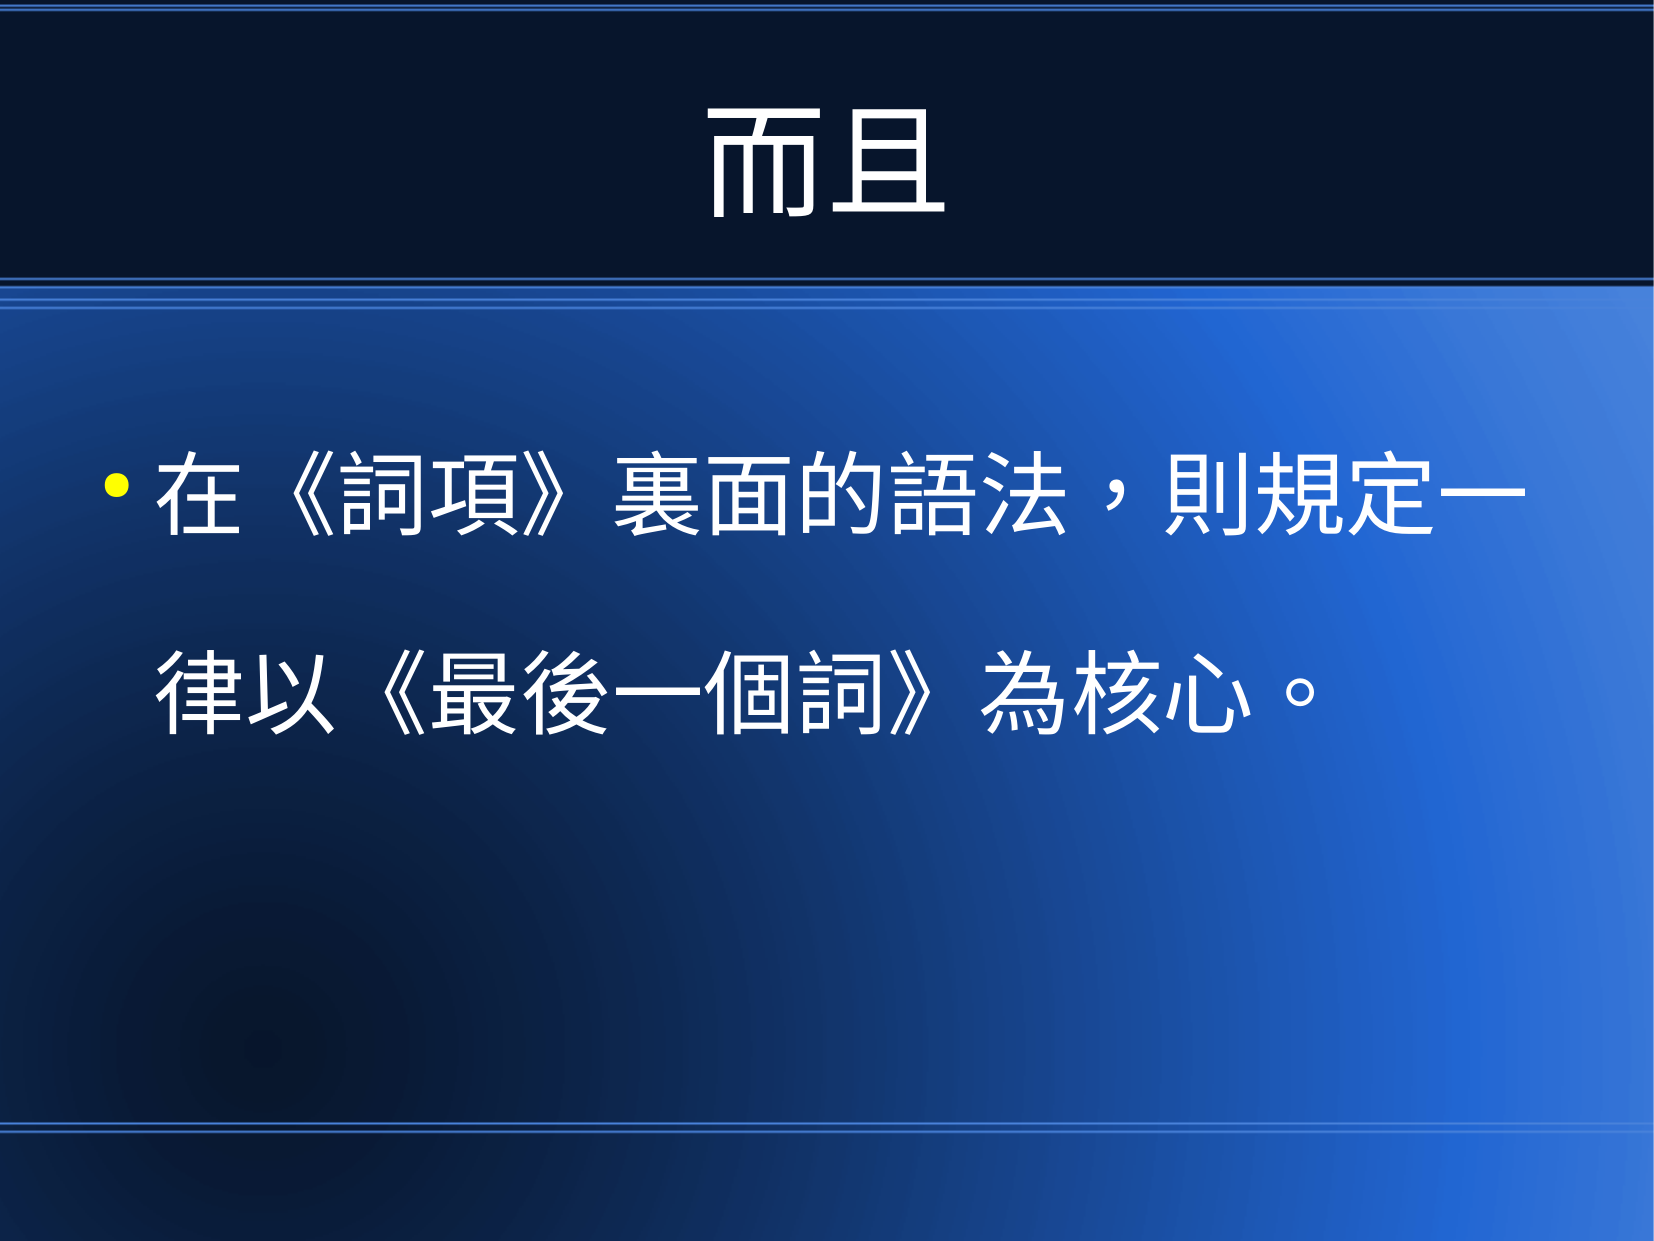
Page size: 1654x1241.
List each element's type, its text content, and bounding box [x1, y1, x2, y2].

title 而且 [82, 49, 1571, 257]
list 在《詞項》裏面的語法，則規定一律以《最後一個詞》為核心。 [82, 355, 1571, 1241]
picture [0, 0, 1654, 1241]
